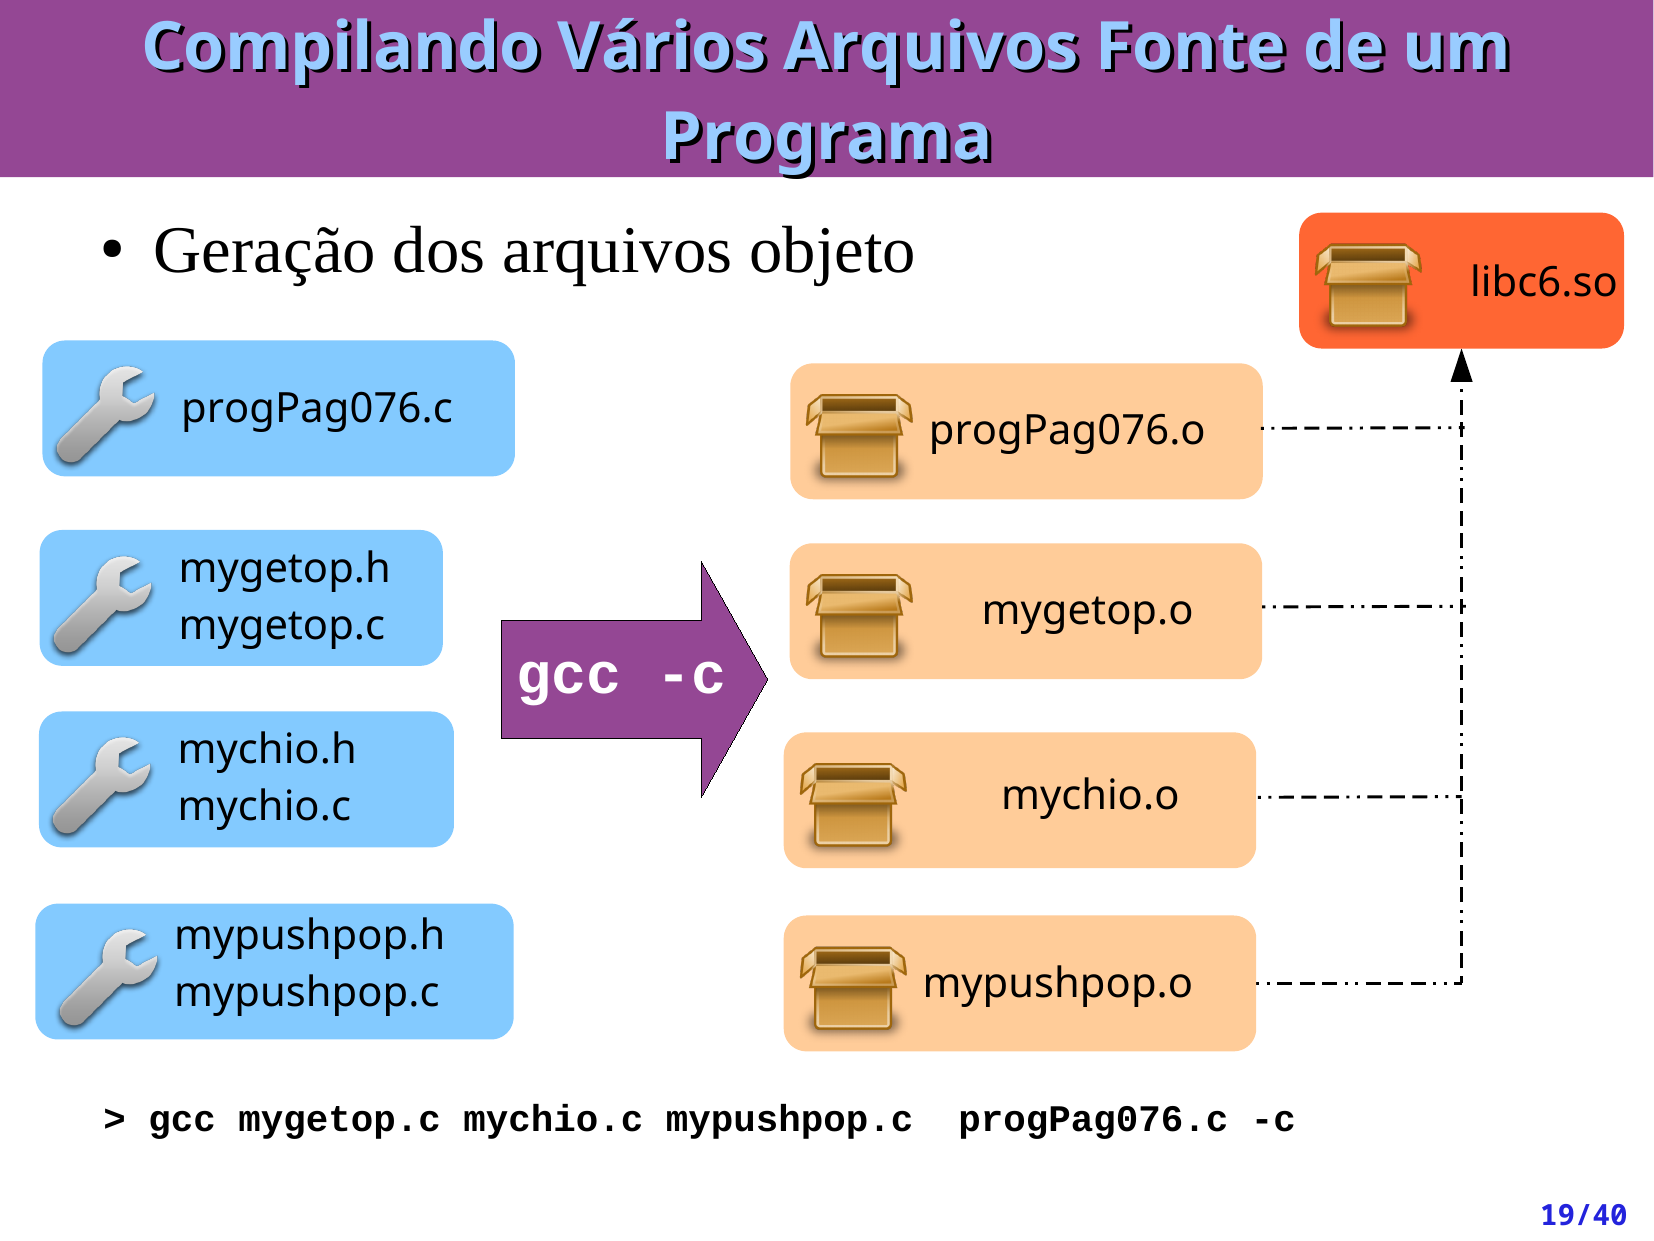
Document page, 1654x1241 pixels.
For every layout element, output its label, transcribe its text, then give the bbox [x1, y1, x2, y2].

text_box [510, 913, 514, 1030]
picture [34, 714, 169, 849]
text_box [783, 732, 1257, 869]
picture [803, 566, 916, 680]
text_box [54, 340, 515, 477]
text_box mypushpop.h mypushpop.c [159, 897, 510, 1031]
text_box [501, 719, 746, 798]
text_box > gcc mygetop.c mychio.c mypushpop.c progPag076.c -c [88, 1092, 1565, 1151]
text_box [50, 529, 163, 533]
text_box mygetop.o [966, 572, 1241, 660]
picture [797, 755, 910, 869]
text_box mypushpop.o [910, 945, 1251, 1032]
text_box [169, 711, 454, 848]
picture [38, 343, 173, 478]
picture [35, 533, 170, 668]
text_box mychio.h mychio.c [162, 711, 413, 845]
text_box mygetop.h mygetop.c [163, 529, 443, 663]
text_box progPag076.c [173, 369, 509, 457]
picture [797, 939, 910, 1052]
text_box [176, 1031, 509, 1040]
text_box mychio.o [986, 757, 1260, 845]
text_box progPag076.o [916, 392, 1257, 480]
picture [803, 386, 916, 500]
text_box [783, 915, 1257, 1052]
text_box libc6.so [1425, 243, 1619, 316]
list Geração dos arquivos objeto [82, 213, 1571, 1032]
picture [41, 906, 176, 1042]
title Compilando Vários Arquivos Fonte de um Programa [0, 0, 1654, 178]
text_box [35, 911, 41, 1032]
text_box gcc -c [501, 637, 768, 719]
text_box [1299, 212, 1625, 349]
text_box [789, 543, 1263, 680]
text_box [501, 561, 744, 637]
picture [1312, 236, 1425, 349]
text_box [790, 363, 1263, 500]
